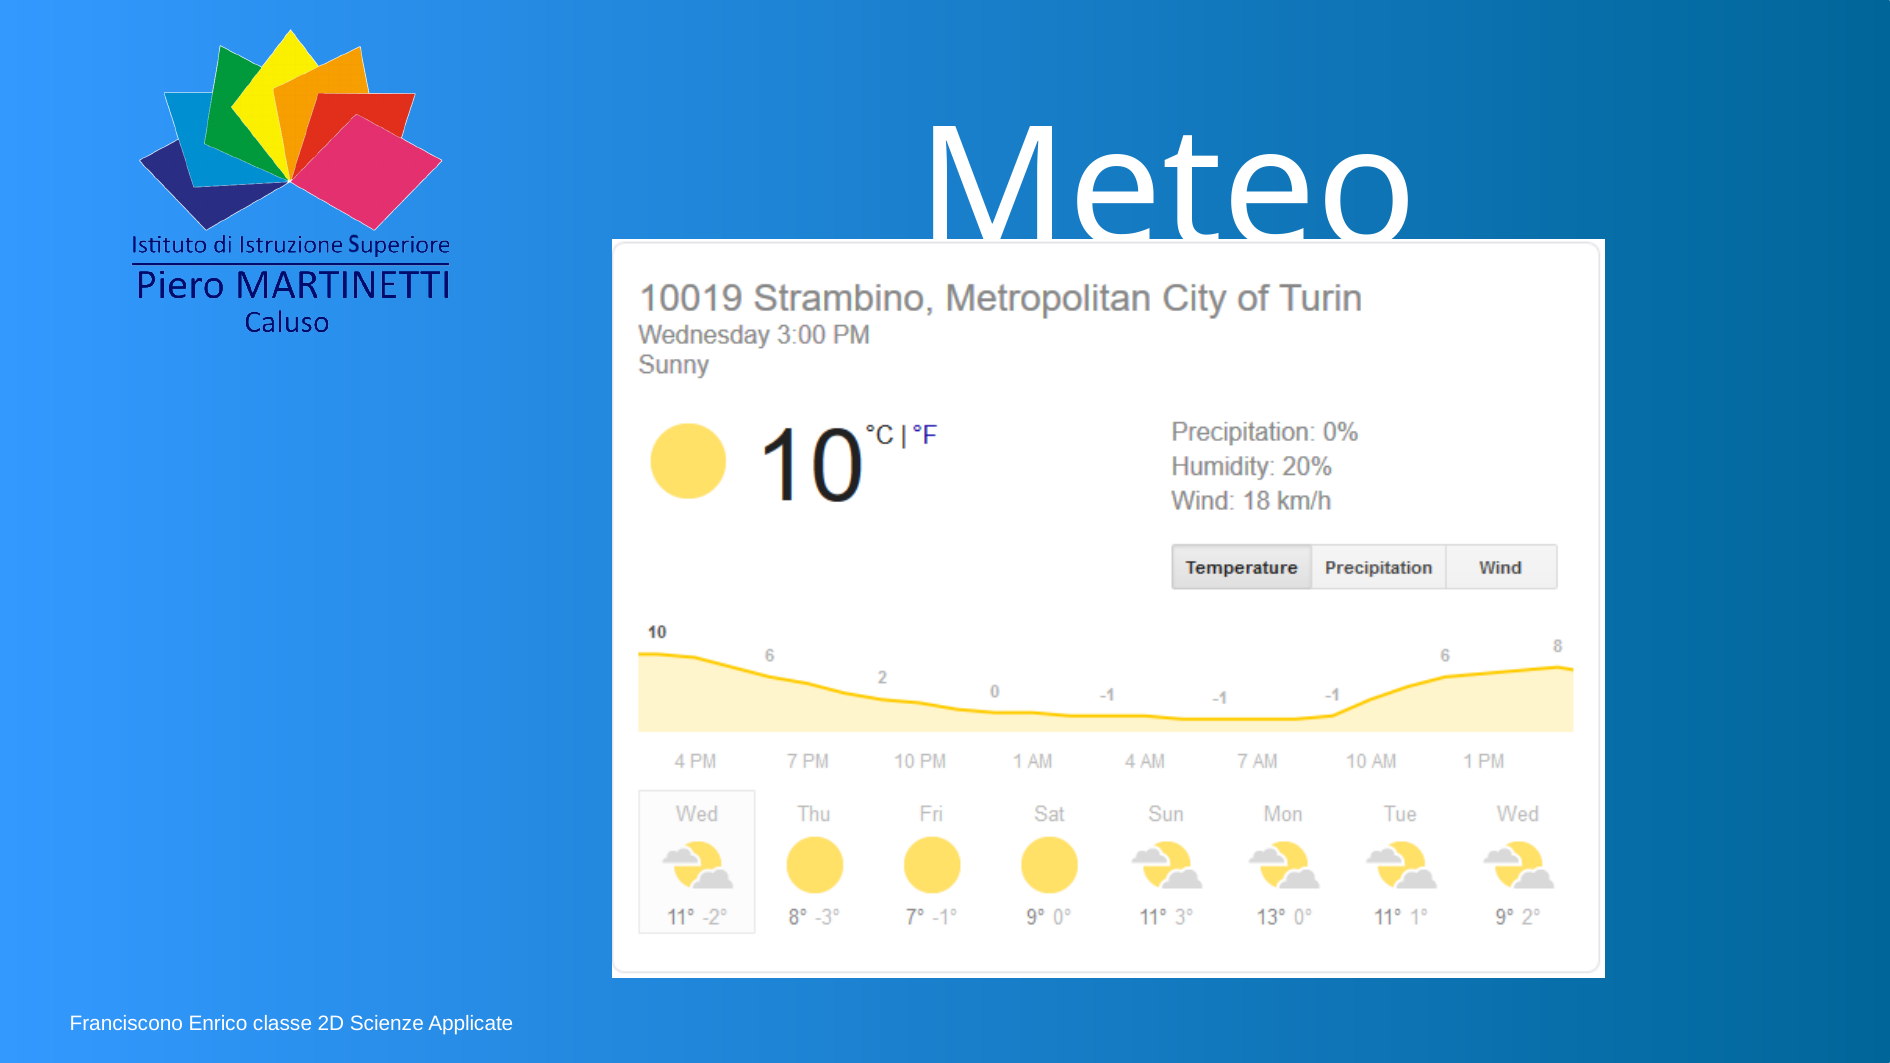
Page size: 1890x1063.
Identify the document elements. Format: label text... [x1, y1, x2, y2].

text_box Franciscono Enrico classe 2D Scienze Applicate [54, 1004, 628, 1063]
text_box Meteo [591, 59, 1760, 268]
picture [0, 23, 591, 355]
picture [612, 239, 1605, 978]
